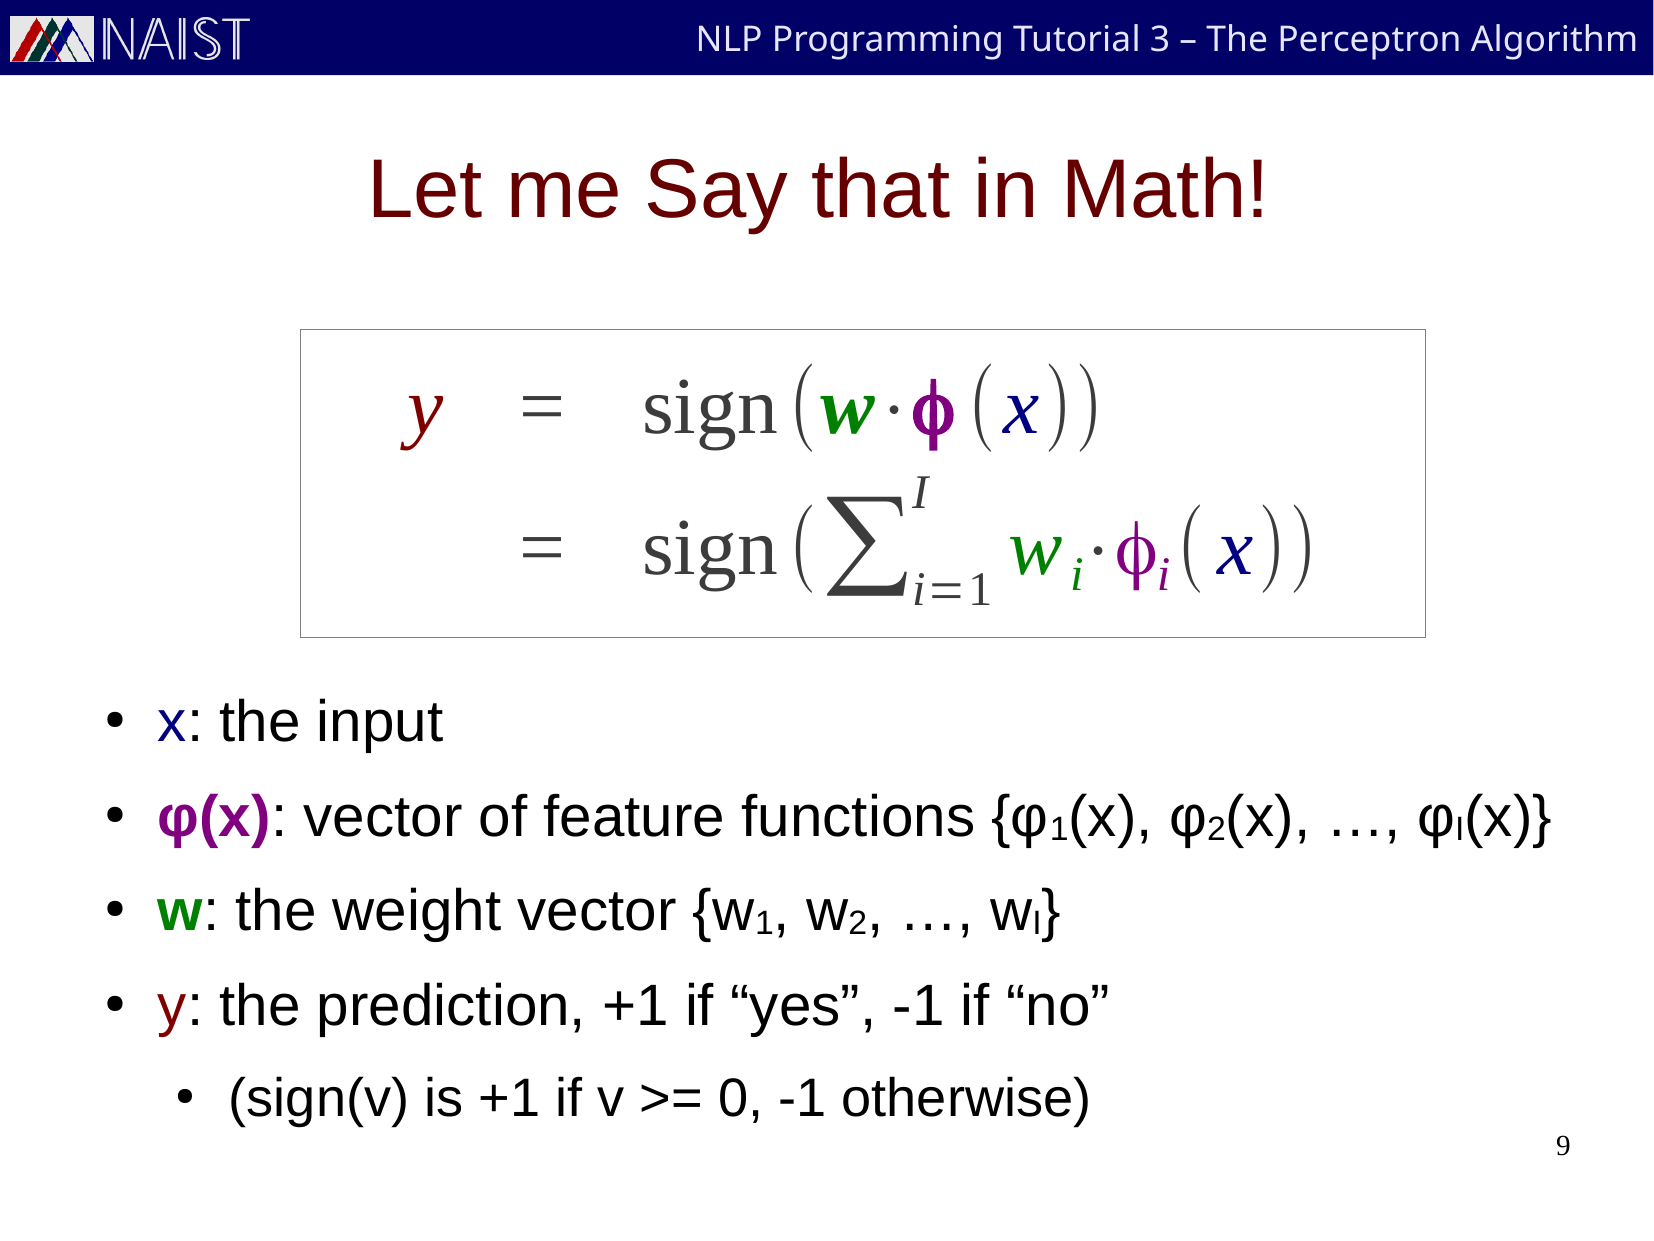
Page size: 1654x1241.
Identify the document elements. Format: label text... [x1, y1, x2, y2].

title Let me Say that in Math! [75, 92, 1564, 285]
picture [10, 16, 94, 62]
picture [102, 17, 251, 60]
chart [377, 352, 1336, 617]
list x: the input φ(x): vector of feature functions {φ1(x), φ2(x), …, φI(x)} w: the weight vector {w1, w2, …, wI} y: the prediction, +1 if “yes”, -1 if “no” (sign(v) is +1 if v >= 0, -1 otherwise) [86, 688, 1576, 1167]
